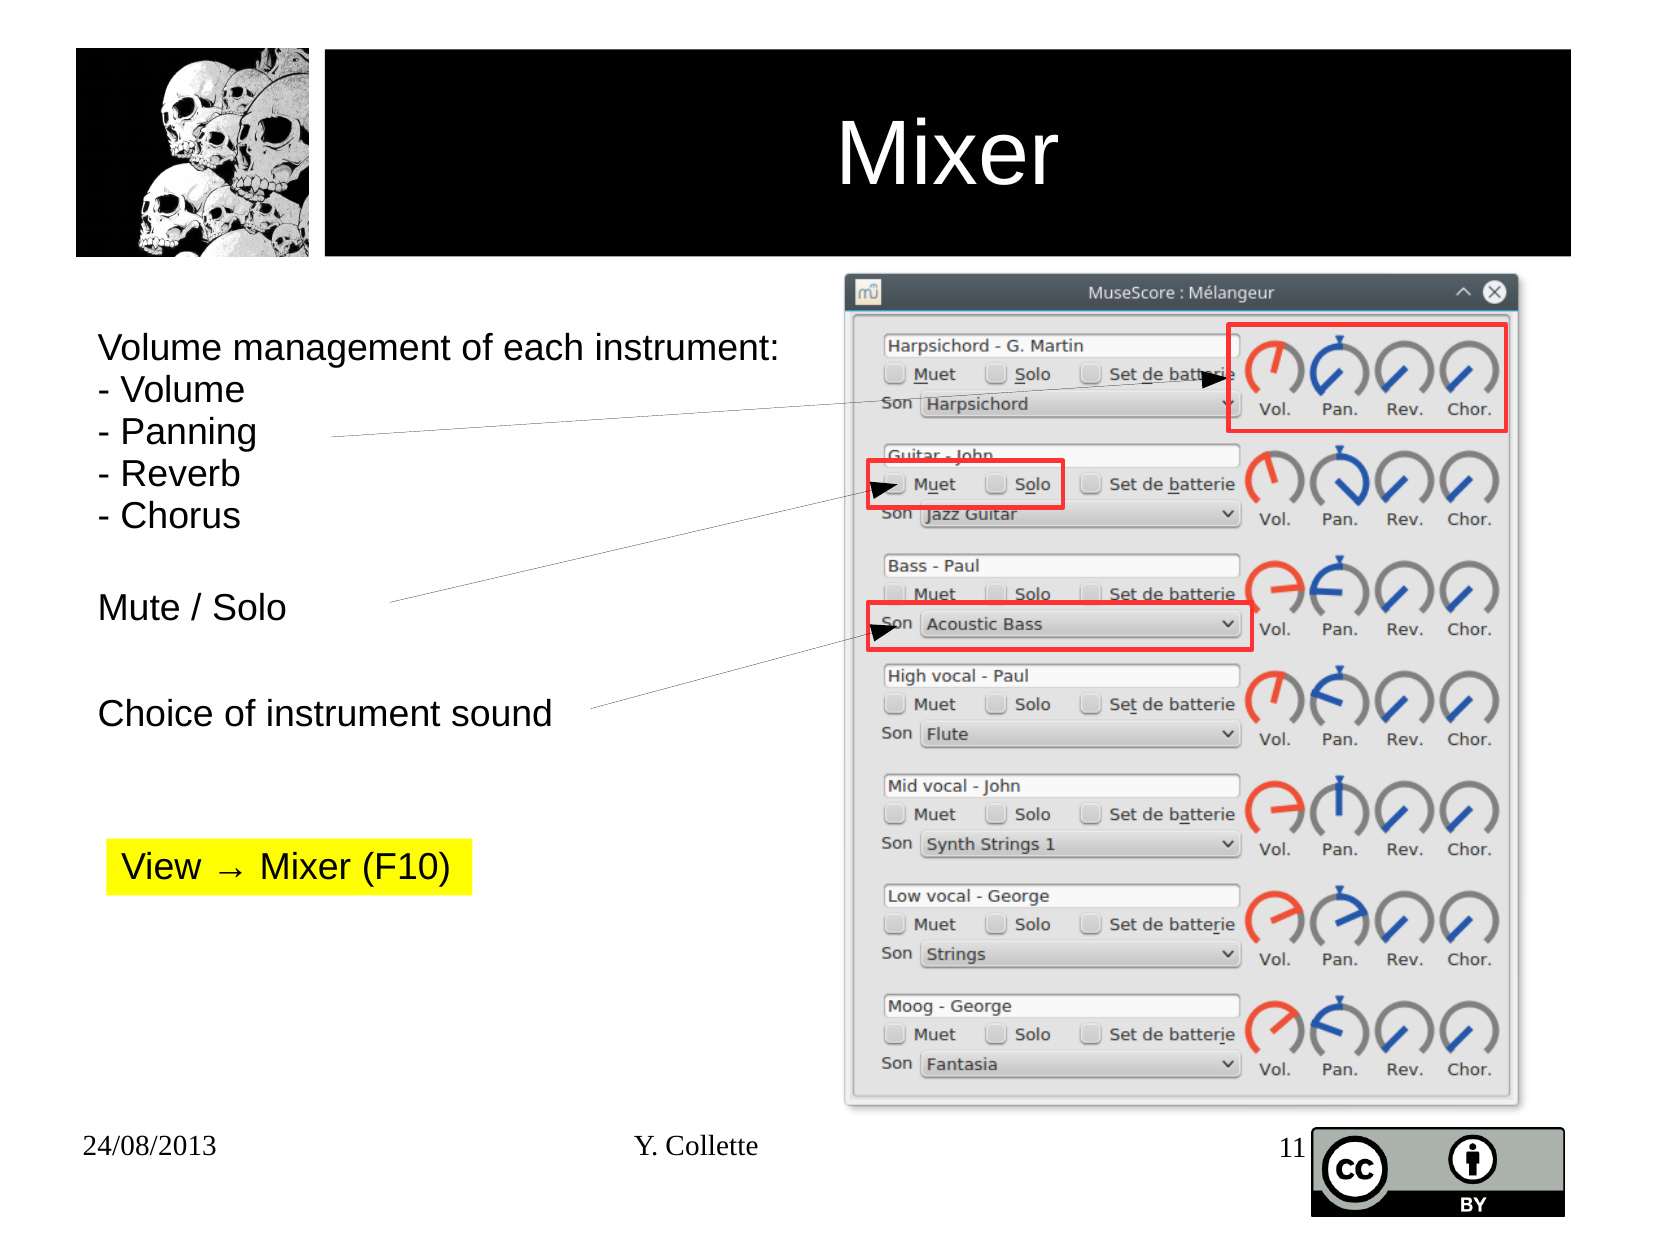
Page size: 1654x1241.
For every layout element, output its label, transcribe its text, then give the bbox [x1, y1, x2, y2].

picture [870, 605, 1250, 647]
title Mixer [324, 49, 1571, 257]
picture [1231, 327, 1504, 429]
text_box View → Mixer (F10) [106, 838, 473, 896]
text_box Choice of instrument sound [82, 685, 603, 745]
text_box Mute / Solo [82, 578, 319, 650]
picture [870, 463, 1061, 505]
text_box Volume management of each instrument: - Volume - Panning - Reverb - Chorus [82, 318, 827, 544]
picture [836, 265, 1535, 1123]
picture [1311, 1127, 1565, 1217]
text_box Volume management of each instrument: - Volume - Panning - Reverb - Chorus [646, 501, 827, 544]
picture [76, 48, 309, 257]
